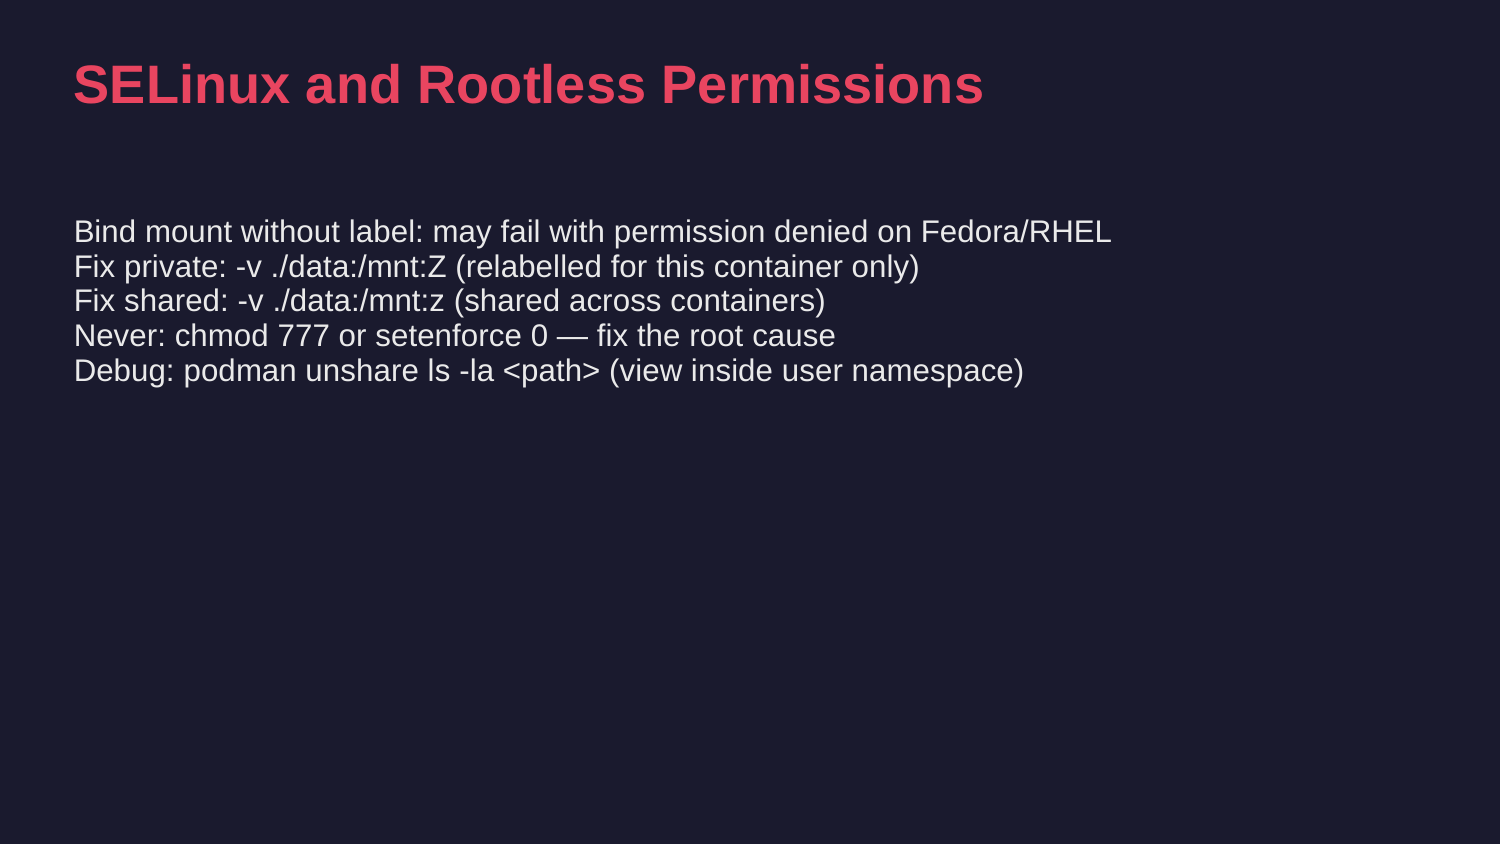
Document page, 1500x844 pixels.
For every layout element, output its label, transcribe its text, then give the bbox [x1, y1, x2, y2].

text_box Bind mount without label: may fail with permission denied on Fedora/RHEL Fix private: -v ./data:/mnt:Z (relabelled for this container only) Fix shared: -v ./data:/mnt:z (shared across containers) Never: chmod 777 or setenforce 0 — fix the root cause Debug: podman unshare ls -la <path> (view inside user namespace) [59, 206, 1441, 798]
title SELinux and Rootless Permissions [59, 47, 1441, 166]
